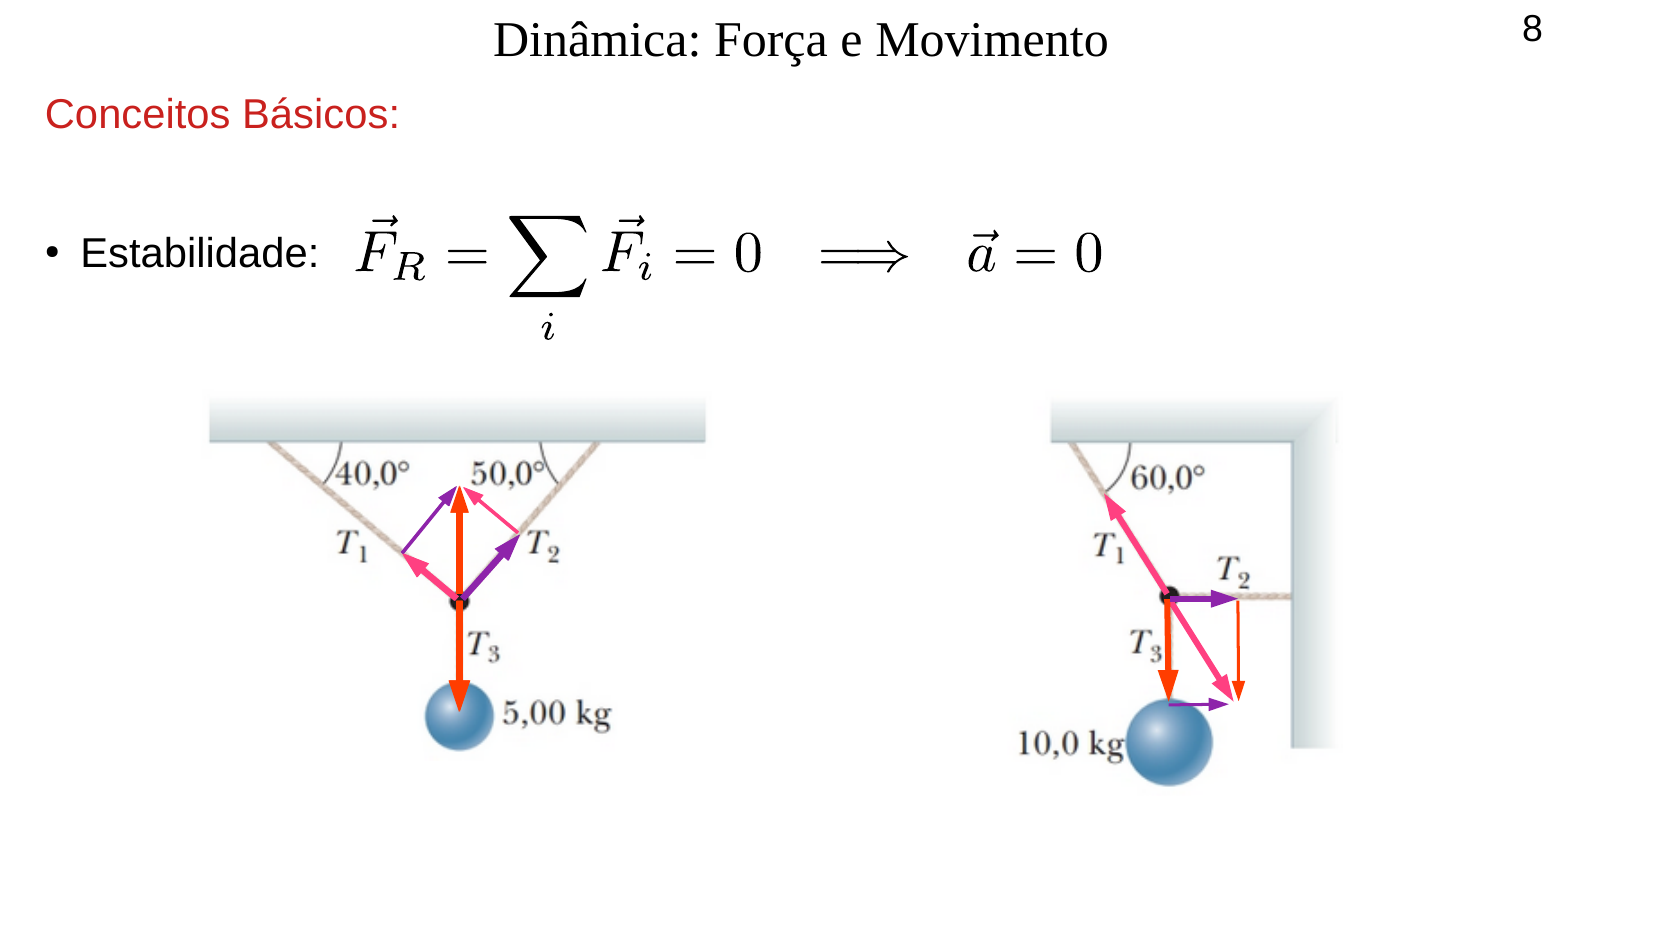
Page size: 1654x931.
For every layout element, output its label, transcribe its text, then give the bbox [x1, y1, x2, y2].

text_box Dinâmica: Força e Movimento [478, 0, 1149, 82]
text_box 12 [1507, 0, 1654, 71]
picture [350, 212, 1104, 343]
text_box Conceitos Básicos: Estabilidade: [30, 83, 1567, 398]
picture [1001, 389, 1343, 796]
picture [201, 354, 719, 761]
